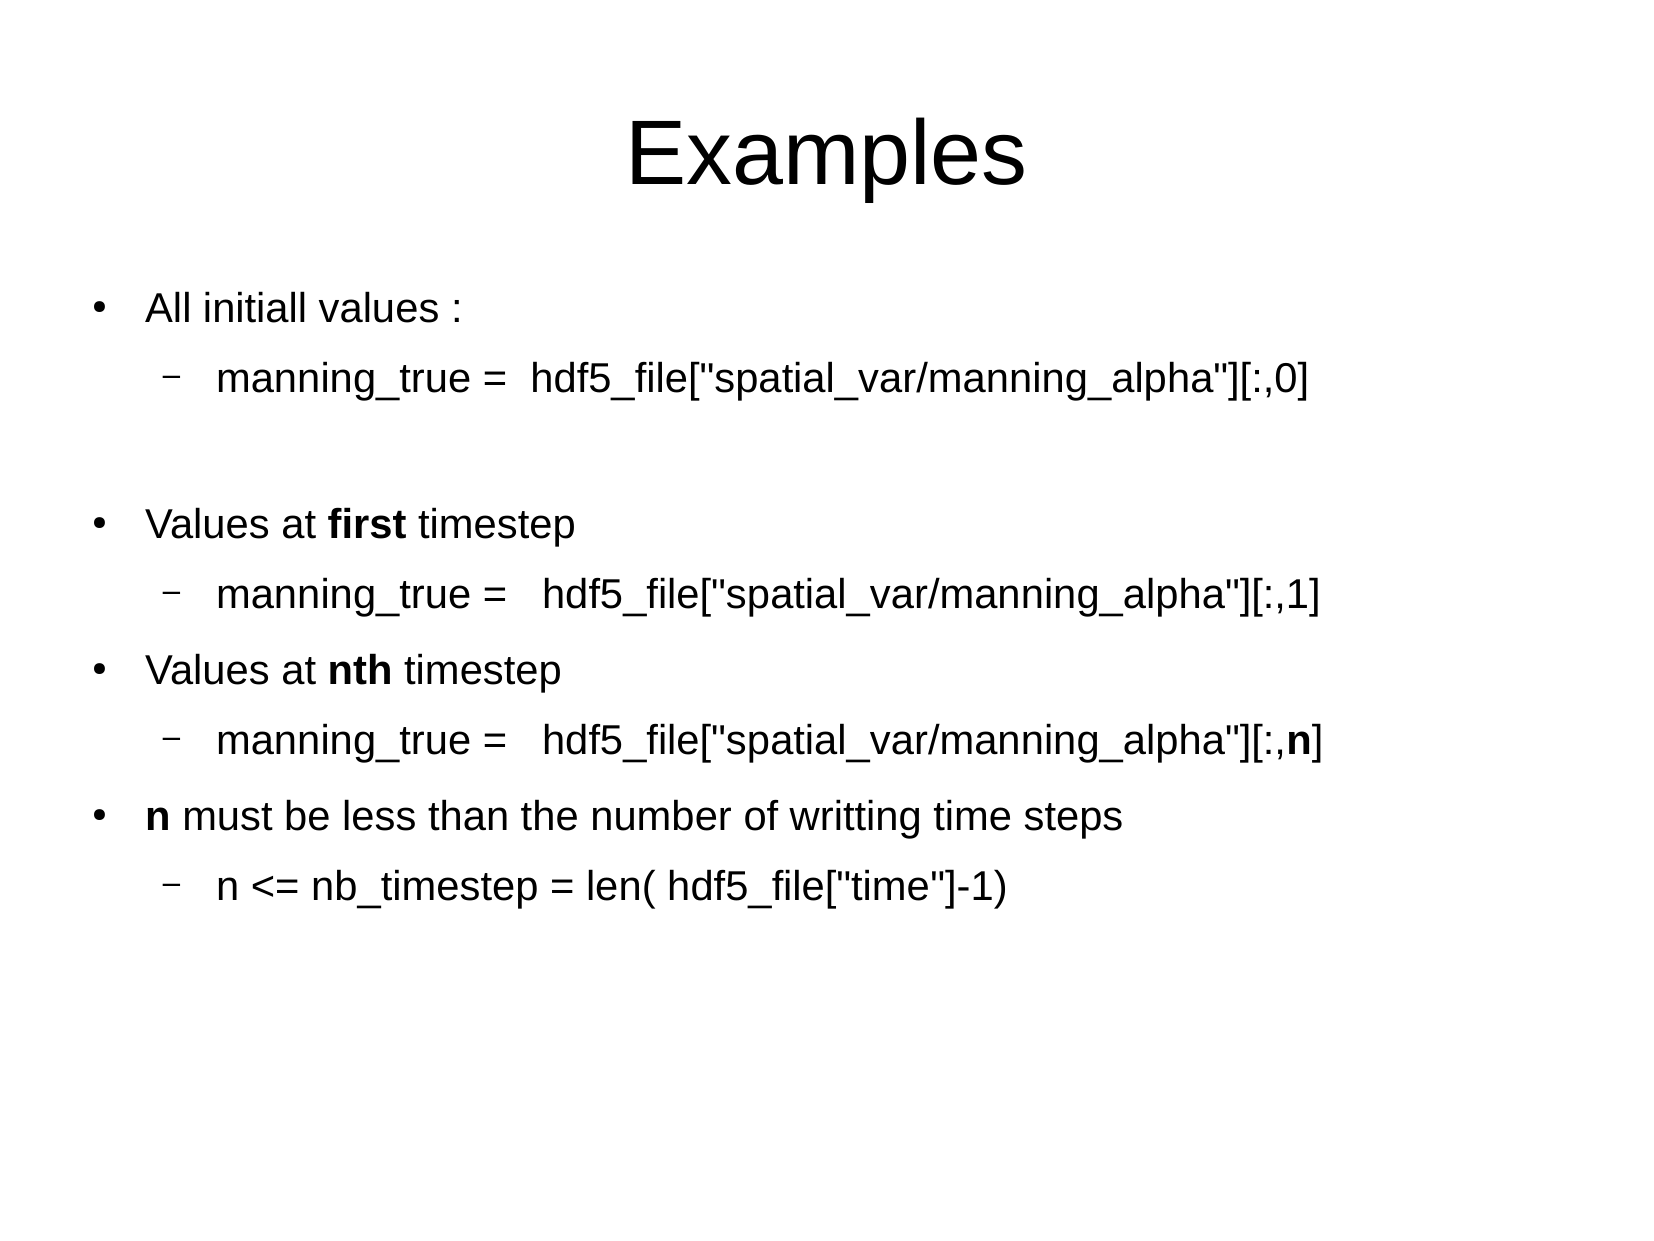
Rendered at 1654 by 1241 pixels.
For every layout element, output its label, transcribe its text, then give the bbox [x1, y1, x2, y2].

list All initiall values : manning_true = hdf5_file["spatial_var/manning_alpha"][:,0] Values at first timestep manning_true = hdf5_file["spatial_var/manning_alpha"][:,1] Values at nth timestep manning_true = hdf5_file["spatial_var/manning_alpha"][:,n] n must be less than the number of writting time steps n <= nb_timestep = len( hdf5_file["time"]-1) [74, 284, 1563, 1004]
title Examples [82, 49, 1571, 257]
